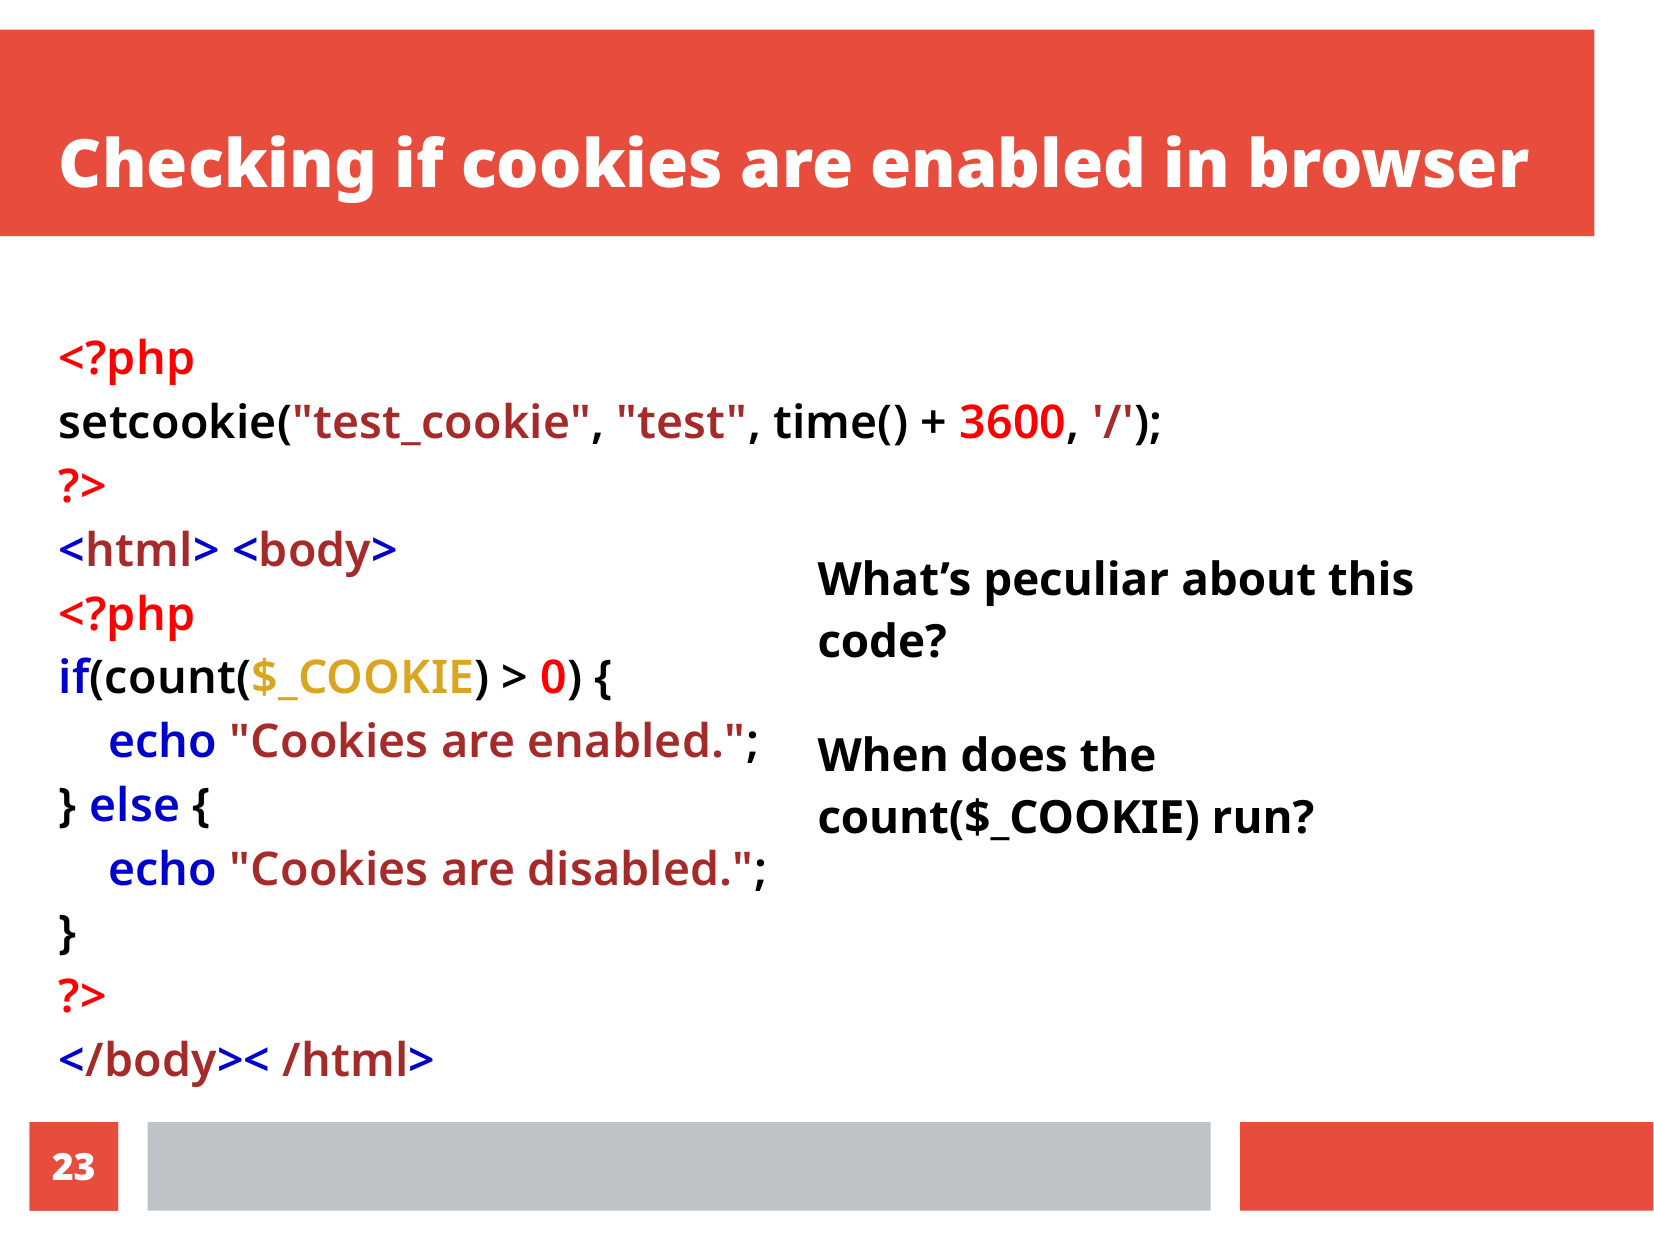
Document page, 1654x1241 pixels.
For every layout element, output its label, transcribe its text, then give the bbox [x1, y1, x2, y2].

list <?php setcookie("test_cookie", "test", time() + 3600, '/'); ?> <html> <body> <?php if(count($_COOKIE) > 0) { echo "Cookies are enabled."; } else { echo "Cookies are disabled."; } ?> </body>< /html> [59, 324, 1565, 1093]
title Checking if cookies are enabled in browser [59, 59, 1595, 207]
text_box What’s peculiar about this code? When does the count($_COOKIE) run? [802, 538, 1565, 774]
